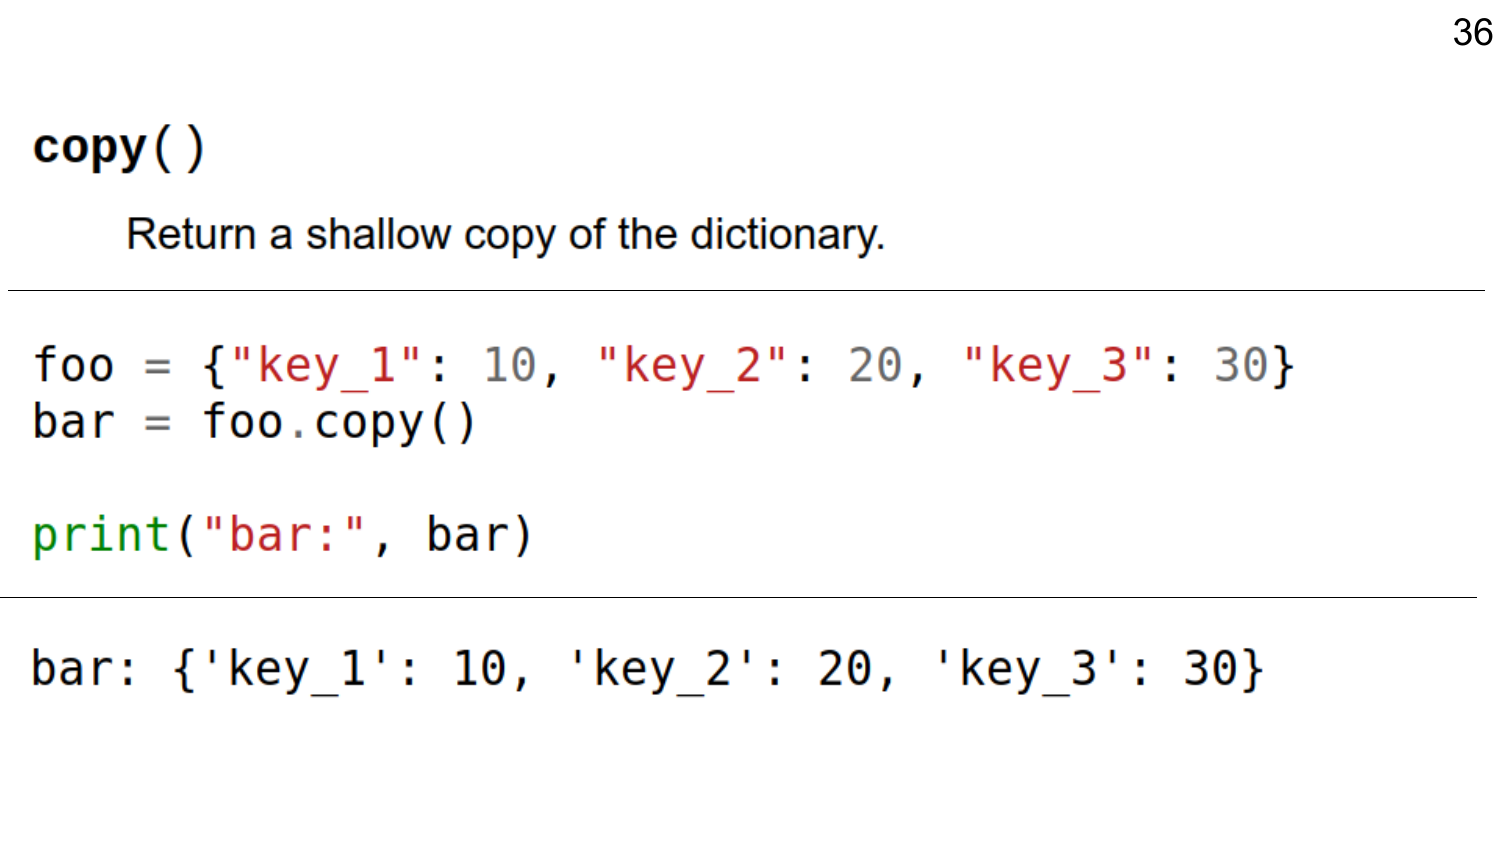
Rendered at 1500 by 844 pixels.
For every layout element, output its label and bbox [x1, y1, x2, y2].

picture [15, 112, 933, 287]
picture [17, 631, 1275, 706]
picture [17, 325, 1301, 573]
